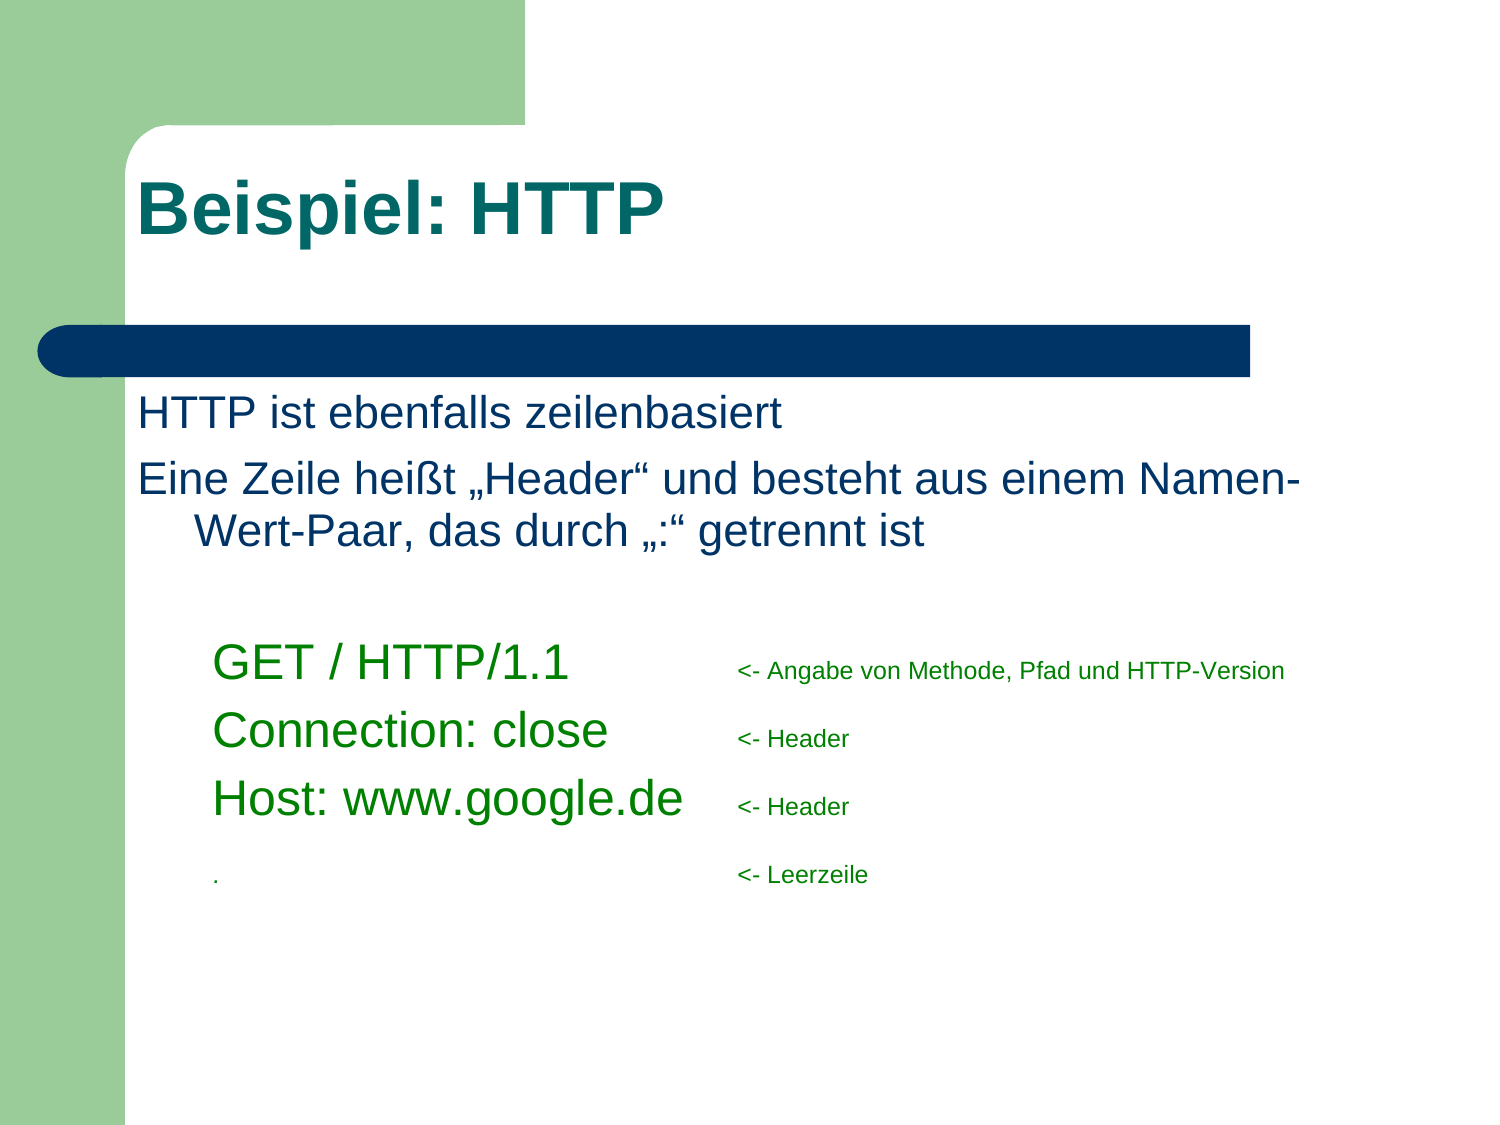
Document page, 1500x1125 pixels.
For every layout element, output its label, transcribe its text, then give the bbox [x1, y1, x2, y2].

list HTTP ist ebenfalls zeilenbasiert Eine Zeile heißt „Header“ und besteht aus einem Namen-Wert-Paar, das durch „:“ getrennt ist GET / HTTP/1.1 <- Angabe von Methode, Pfad und HTTP-Version Connection: close <- Header Host: www.google.de <- Header . <- Leerzeile [137, 387, 1400, 999]
title Beispiel: HTTP [136, 123, 1414, 301]
